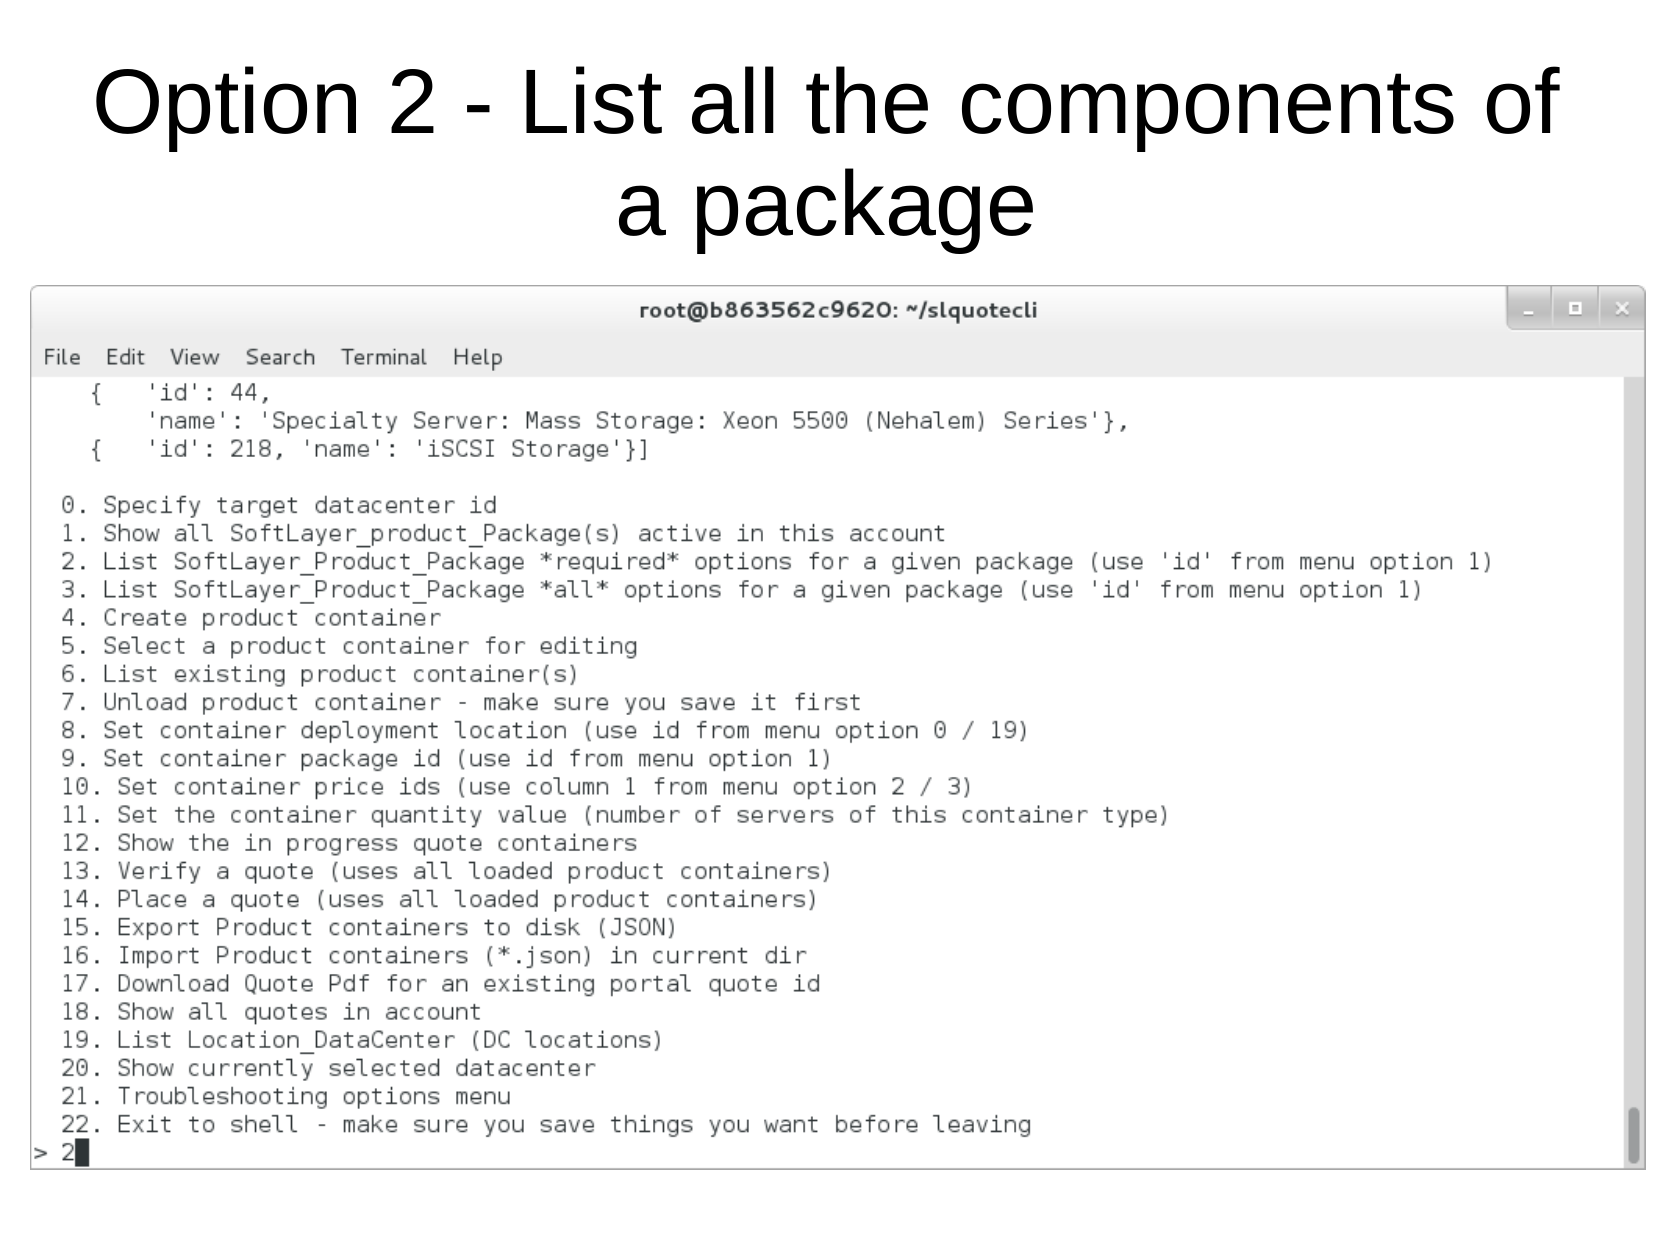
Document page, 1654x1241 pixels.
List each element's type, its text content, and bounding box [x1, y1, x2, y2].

title Option 2 - List all the components of a package [82, 49, 1571, 257]
picture [30, 285, 1646, 1171]
